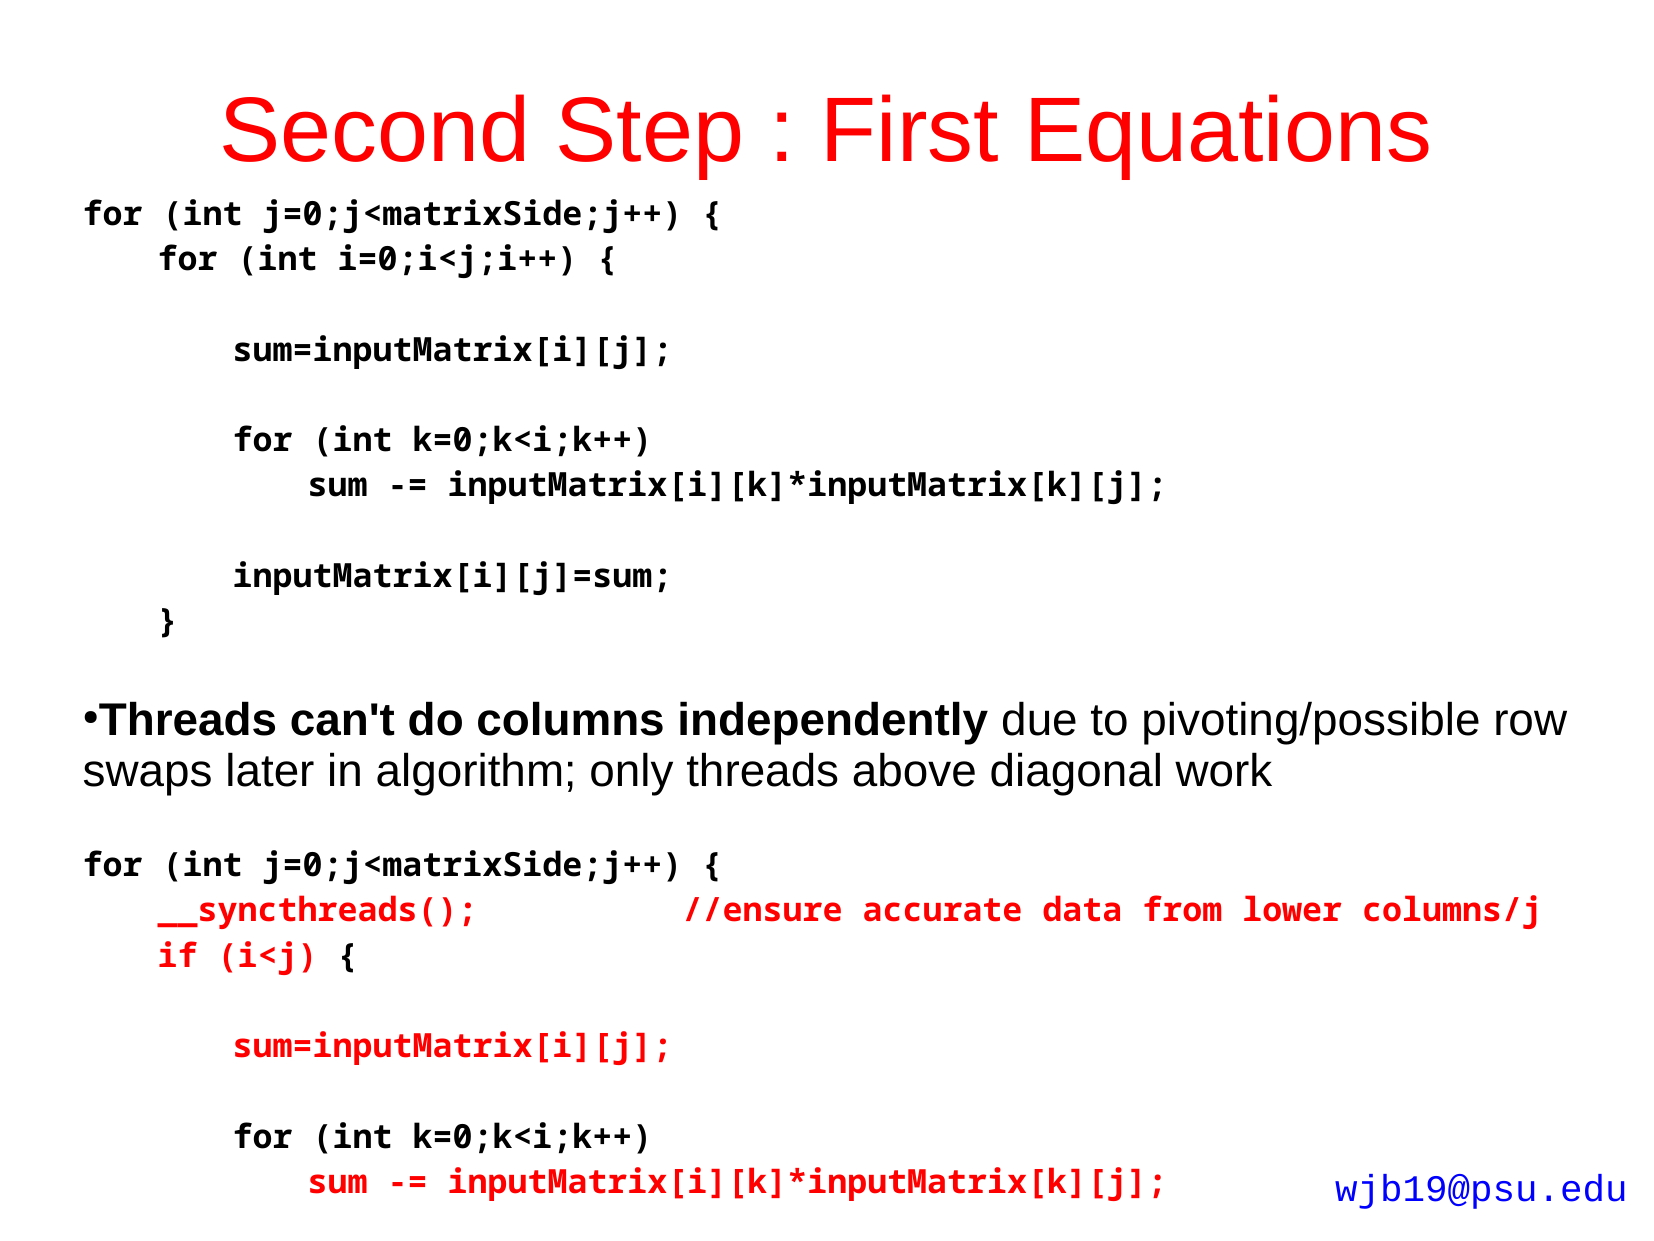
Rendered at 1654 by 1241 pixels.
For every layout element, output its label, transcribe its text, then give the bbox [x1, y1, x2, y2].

text_box wjb19@psu.edu [1320, 1162, 1643, 1220]
title Second Step : First Equations [82, 25, 1571, 189]
subtitle for (int j=0;j<matrixSide;j++) { for (int i=0;i<j;i++) { sum=inputMatrix[i][j]; for (int k=0;k<i;k++) sum -= inputMatrix[i][k]*inputMatrix[k][j]; inputMatrix[i][j]=sum; } Threads can't do columns independently due to pivoting/possible row swaps later in algorithm; only threads above diagonal work for (int j=0;j<matrixSide;j++) { __syncthreads(); //ensure accurate data from lower columns/j if (i<j) { sum=inputMatrix[i][j]; for (int k=0;k<i;k++) sum -= inputMatrix[i][k]*inputMatrix[k][j]; inputMatrix[i][j]=sum; } [82, 189, 1571, 1241]
